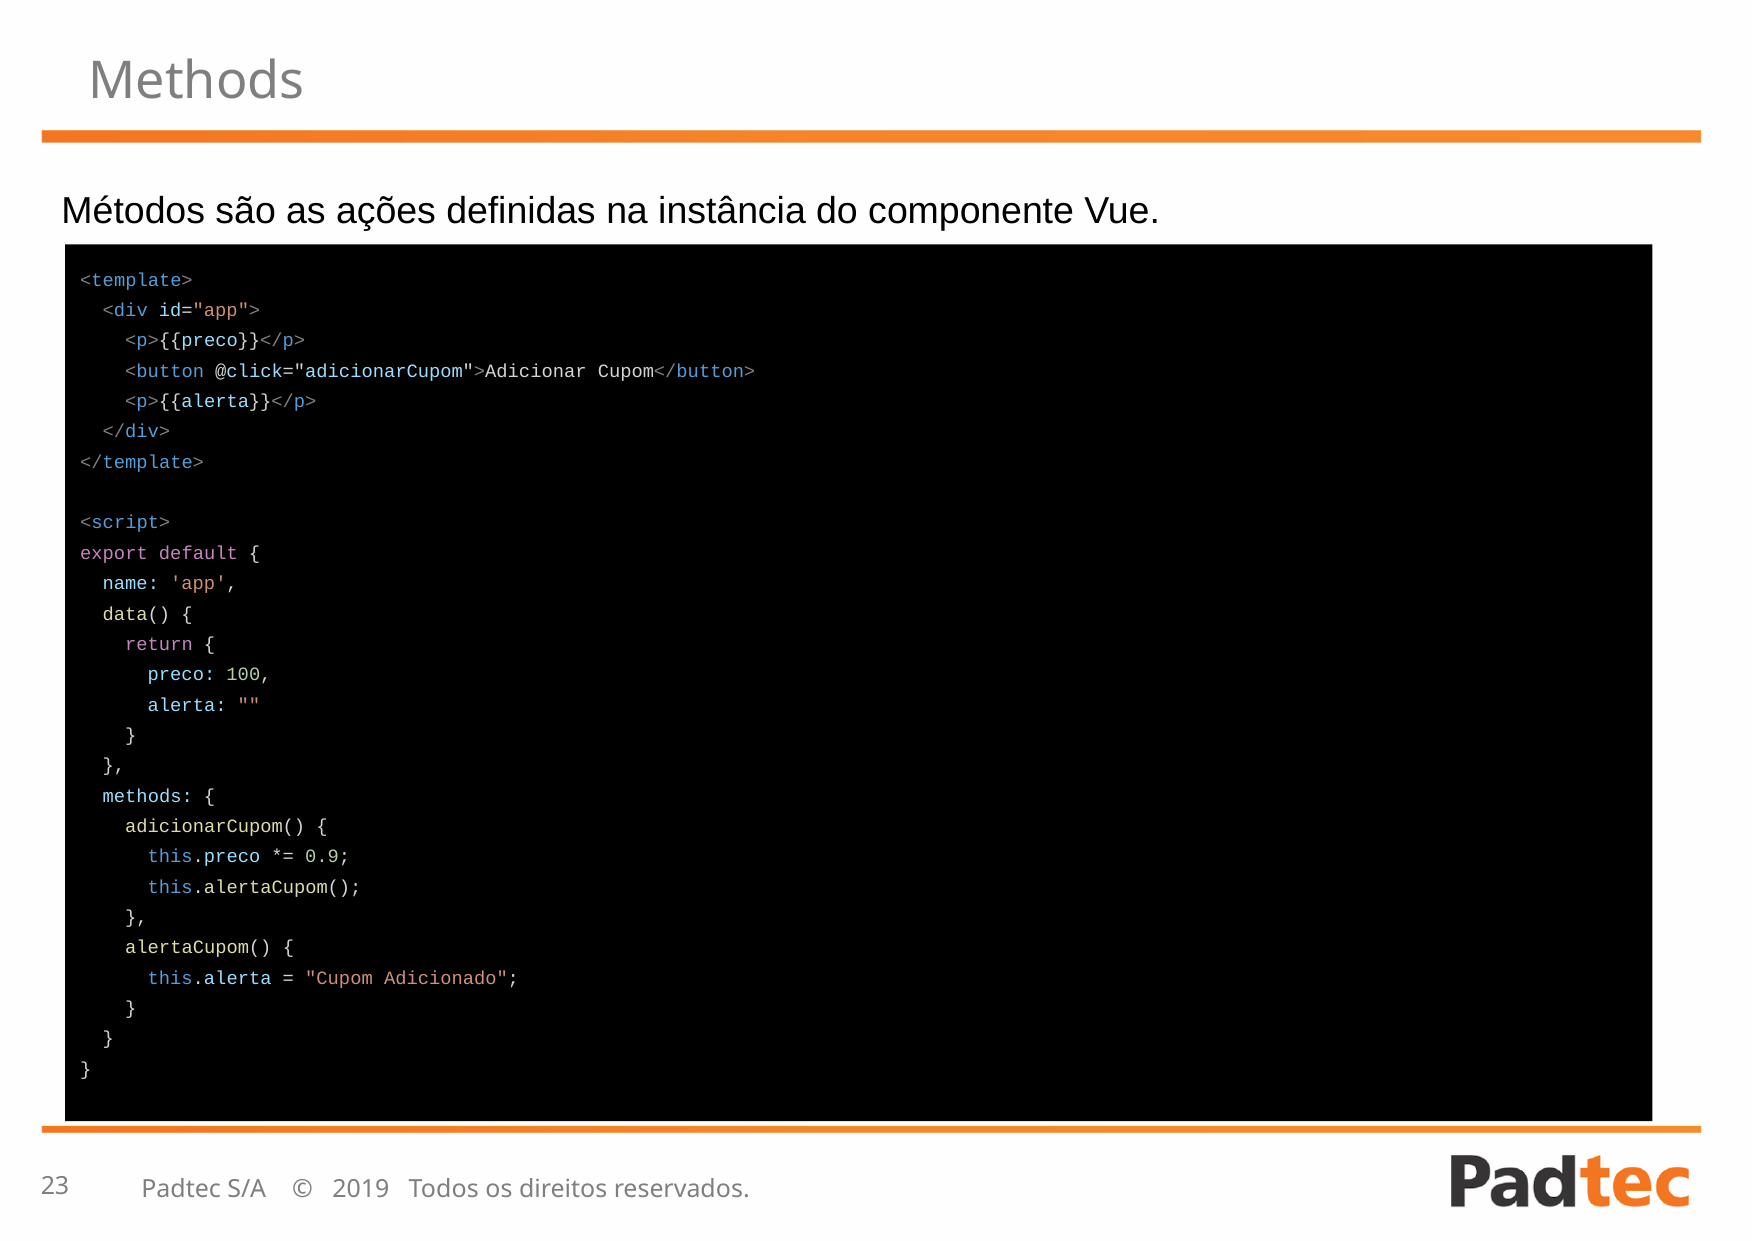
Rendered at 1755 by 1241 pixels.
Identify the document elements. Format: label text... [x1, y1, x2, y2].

picture [0, 0, 1755, 1241]
text_box <template> <div id="app"> <p>{{preco}}</p> <button @click="adicionarCupom">Adicionar Cupom</button> <p>{{alerta}}</p> </div> </template> <script> export default { name: 'app', data() { return { preco: 100, alerta: "" } }, methods: { adicionarCupom() { this.preco *= 0.9; this.alertaCupom(); }, alertaCupom() { this.alerta = "Cupom Adicionado"; } } } [65, 244, 1653, 1122]
text_box Métodos são as ações definidas na instância do componente Vue. [46, 171, 1688, 245]
title Methods [73, 29, 1653, 127]
